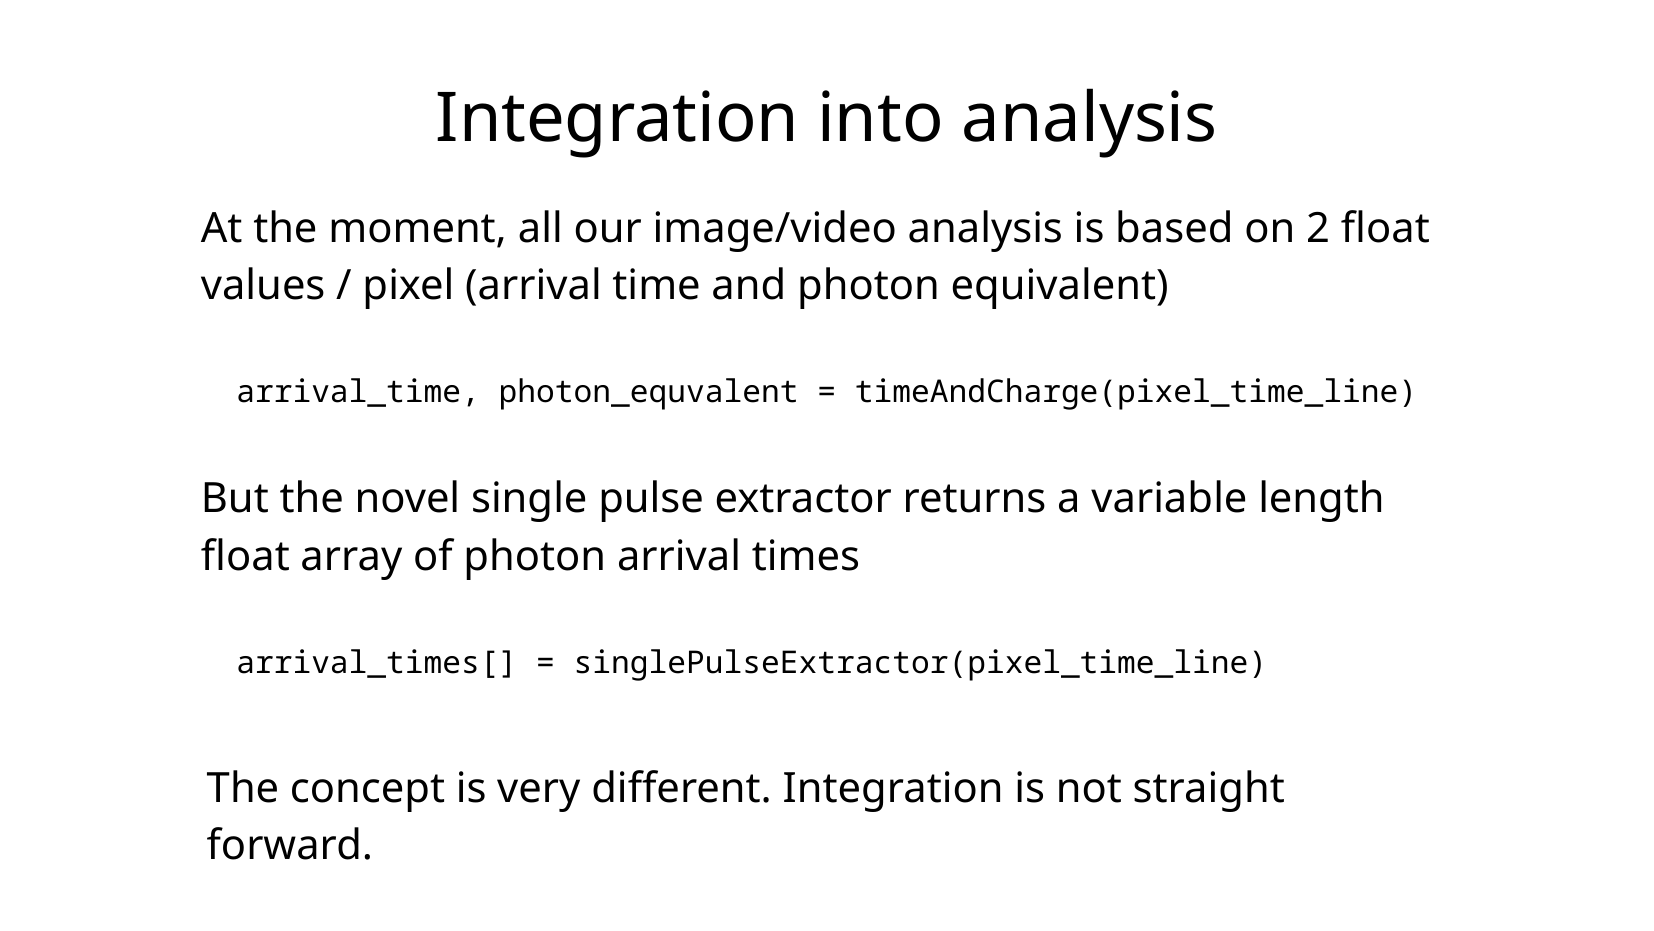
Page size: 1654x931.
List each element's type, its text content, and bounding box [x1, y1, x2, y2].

text_box arrival_times[] = singlePulseExtractor(pixel_time_line) [236, 634, 1465, 688]
text_box The concept is very different. Integration is not straight forward. [206, 787, 1436, 842]
title Integration into analysis [82, 37, 1571, 193]
text_box arrival_time, photon_equvalent = timeAndCharge(pixel_time_line) [236, 363, 1465, 417]
title At the moment, all our image/video analysis is based on 2 float values / pixel (arrival time and photon equivalent) [200, 200, 1474, 308]
text_box But the novel single pulse extractor returns a variable length float array of photon arrival times [200, 471, 1430, 579]
